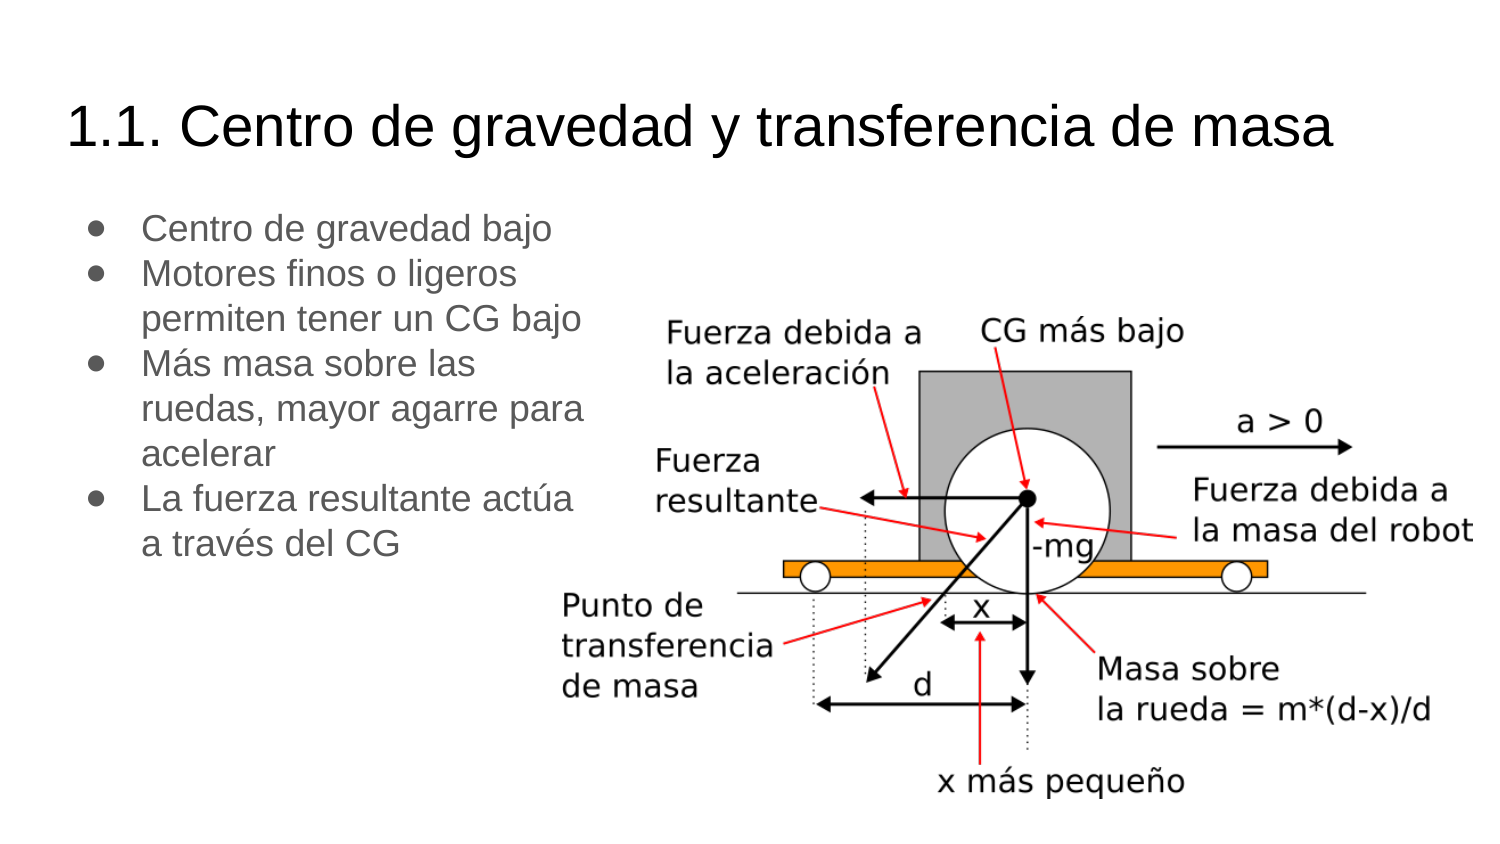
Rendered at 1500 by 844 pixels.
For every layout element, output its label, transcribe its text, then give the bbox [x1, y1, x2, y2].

list Centro de gravedad bajo Motores finos o ligeros permiten tener un CG bajo Más masa sobre las ruedas, mayor agarre para acelerar La fuerza resultante actúa a través del CG [51, 189, 602, 750]
title 1.1. Centro de gravedad y transferencia de masa [51, 72, 1449, 167]
picture [562, 316, 1473, 799]
